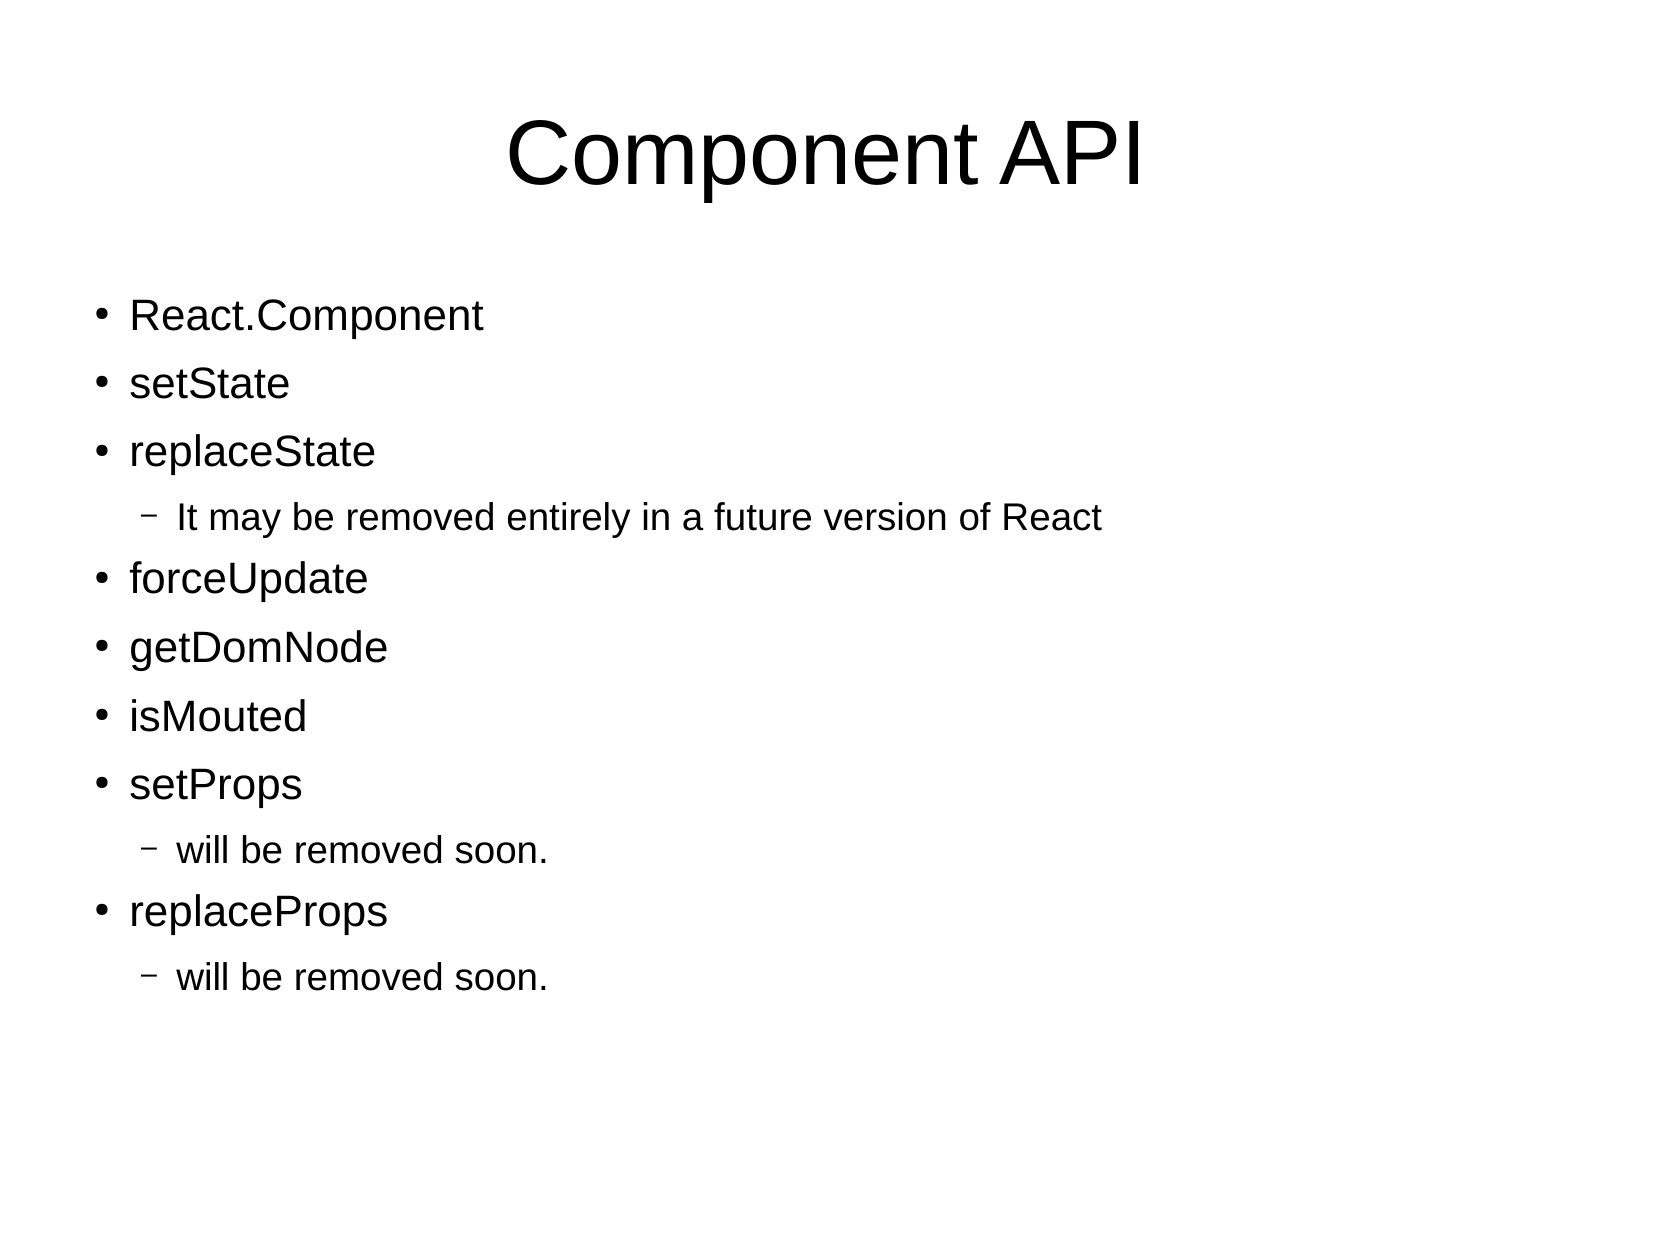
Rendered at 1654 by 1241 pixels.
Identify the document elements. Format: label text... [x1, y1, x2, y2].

title Component API [82, 49, 1571, 257]
list React.Component setState replaceState It may be removed entirely in a future version of React forceUpdate getDomNode isMouted setProps will be removed soon. replaceProps will be removed soon. [82, 290, 1571, 1010]
